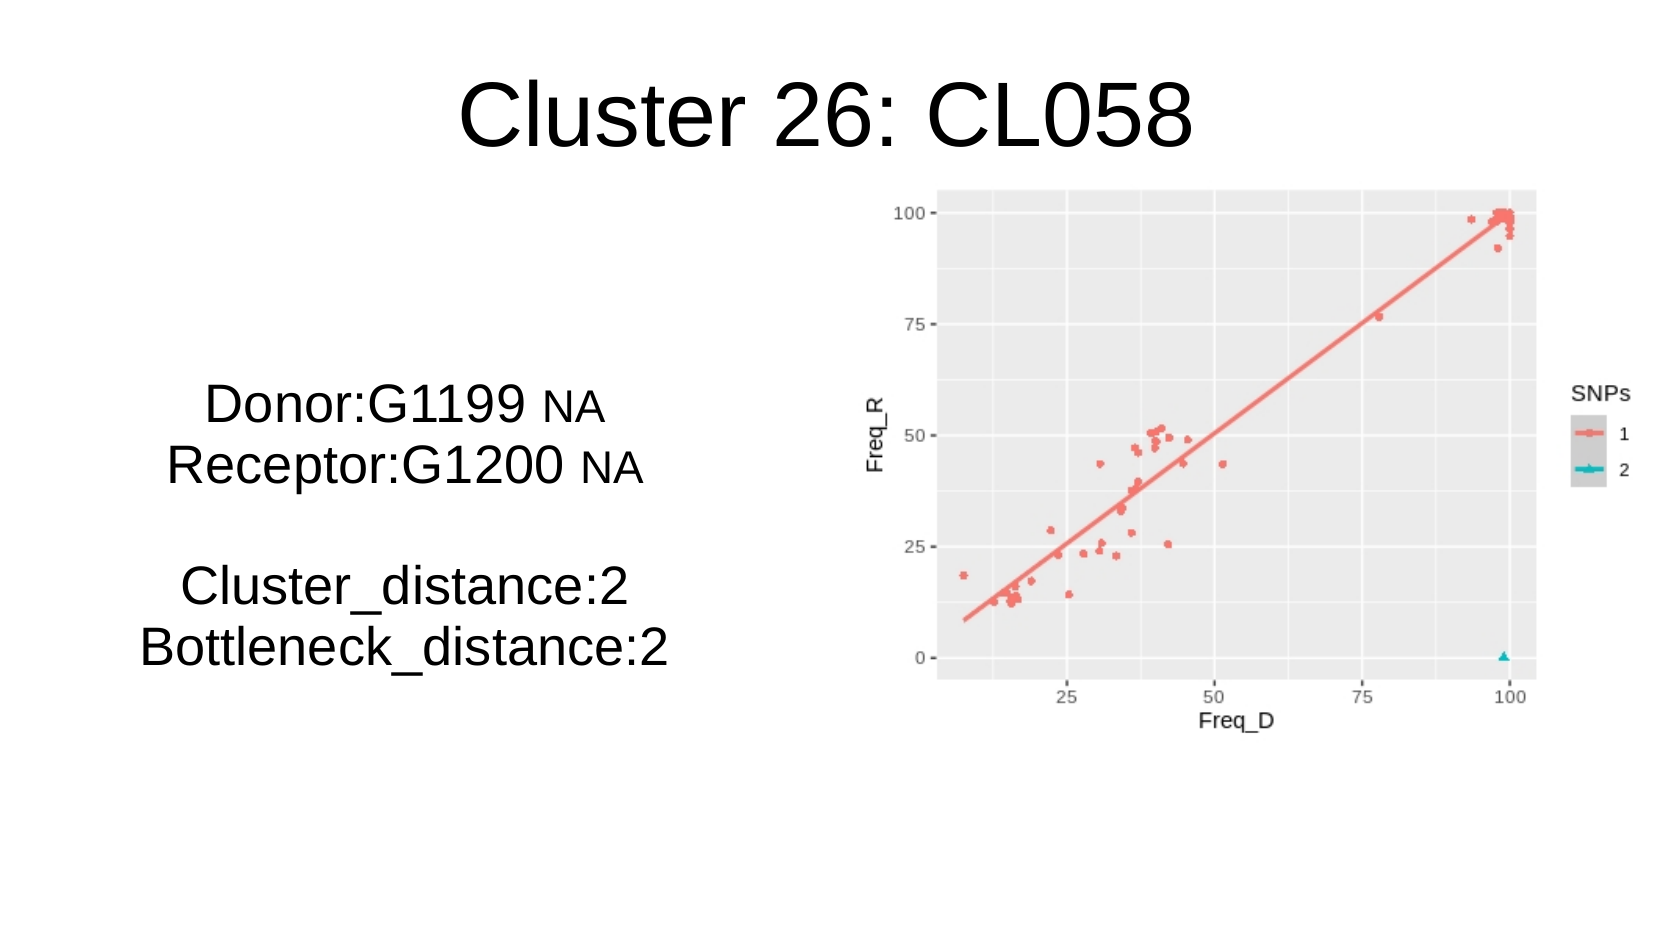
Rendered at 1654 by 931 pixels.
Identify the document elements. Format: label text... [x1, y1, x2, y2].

title Cluster 26: CL058 [82, 37, 1571, 193]
text_box Donor:G1199 NA Receptor:G1200 NA Cluster_distance:2 Bottleneck_distance:2 [30, 255, 781, 796]
picture [856, 179, 1654, 744]
